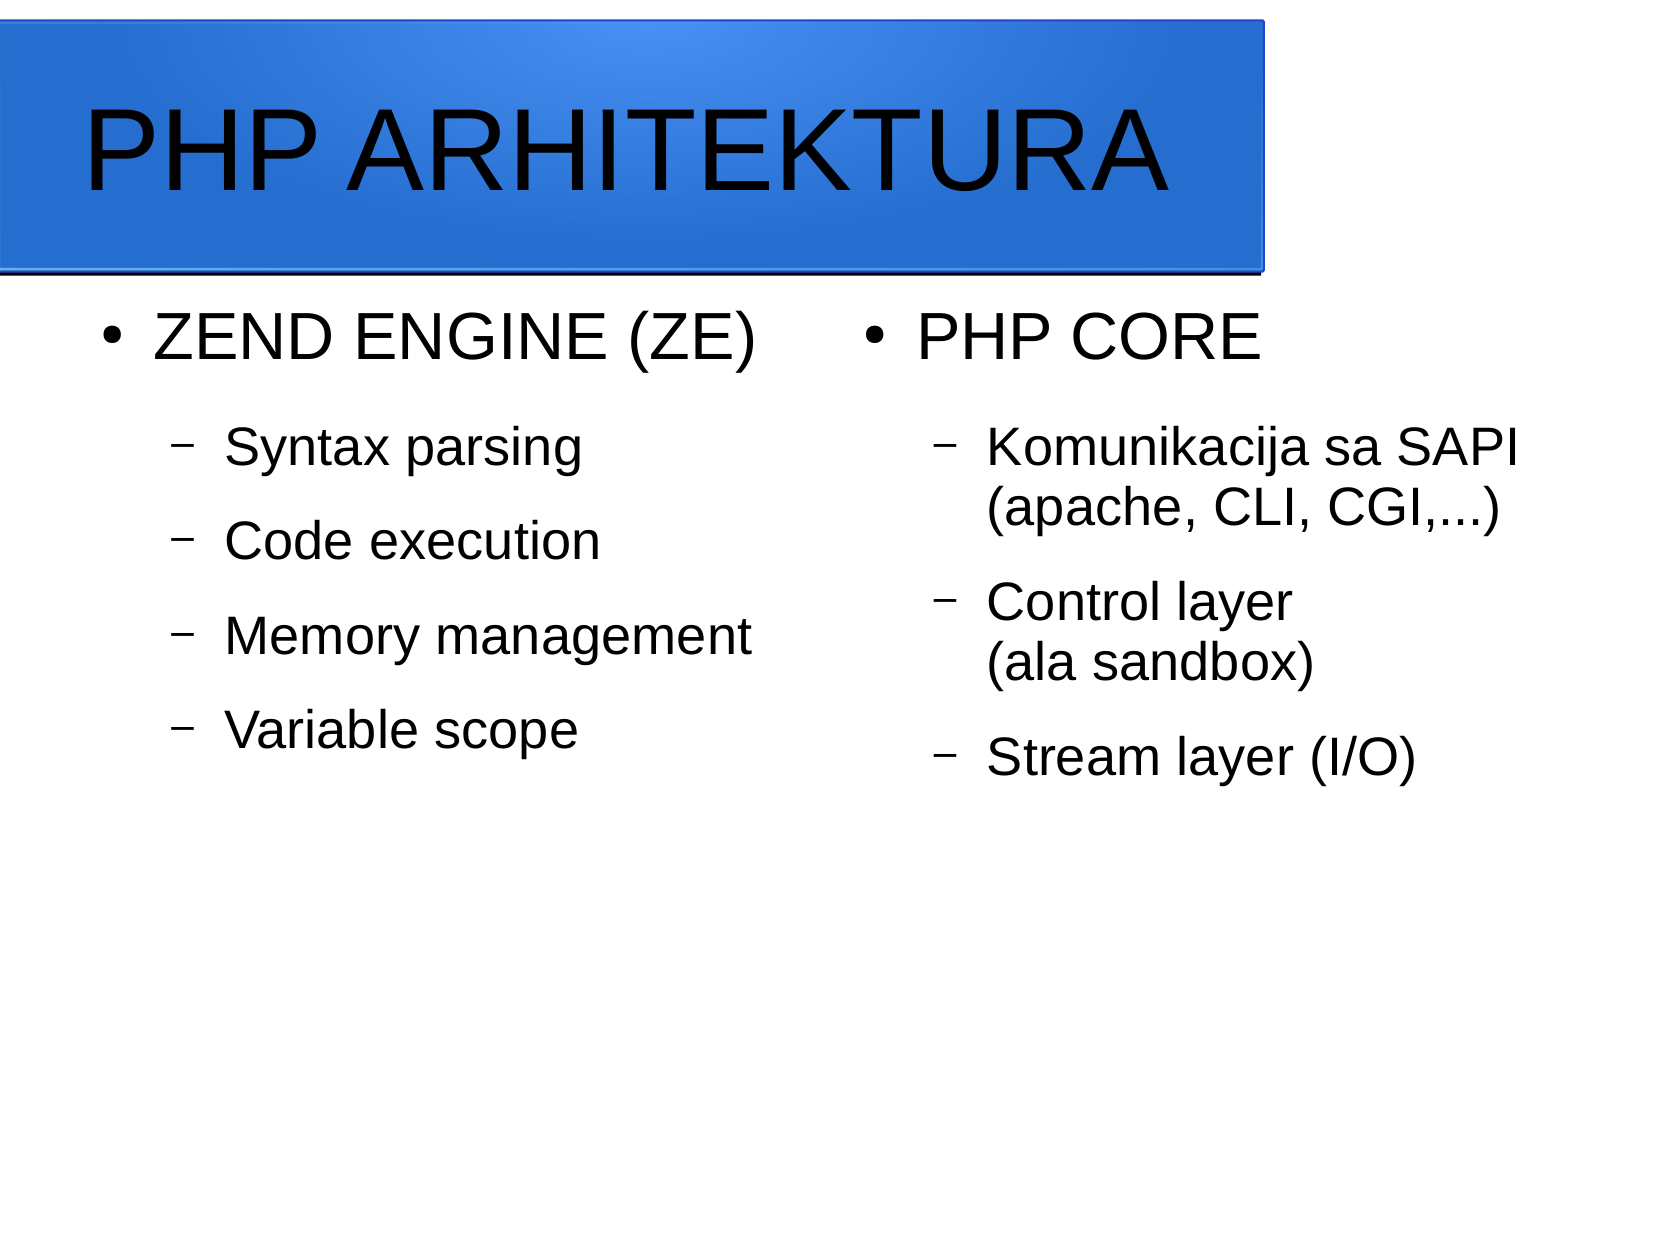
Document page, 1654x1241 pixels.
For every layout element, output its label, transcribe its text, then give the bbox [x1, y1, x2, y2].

list ZEND ENGINE (ZE) Syntax parsing Code execution Memory management Variable scope [82, 299, 809, 1019]
title PHP ARHITEKTURA [82, 47, 1235, 252]
list PHP CORE Komunikacija sa SAPI (apache, CLI, CGI,...) Control layer (ala sandbox) Stream layer (I/O) [845, 299, 1572, 1019]
